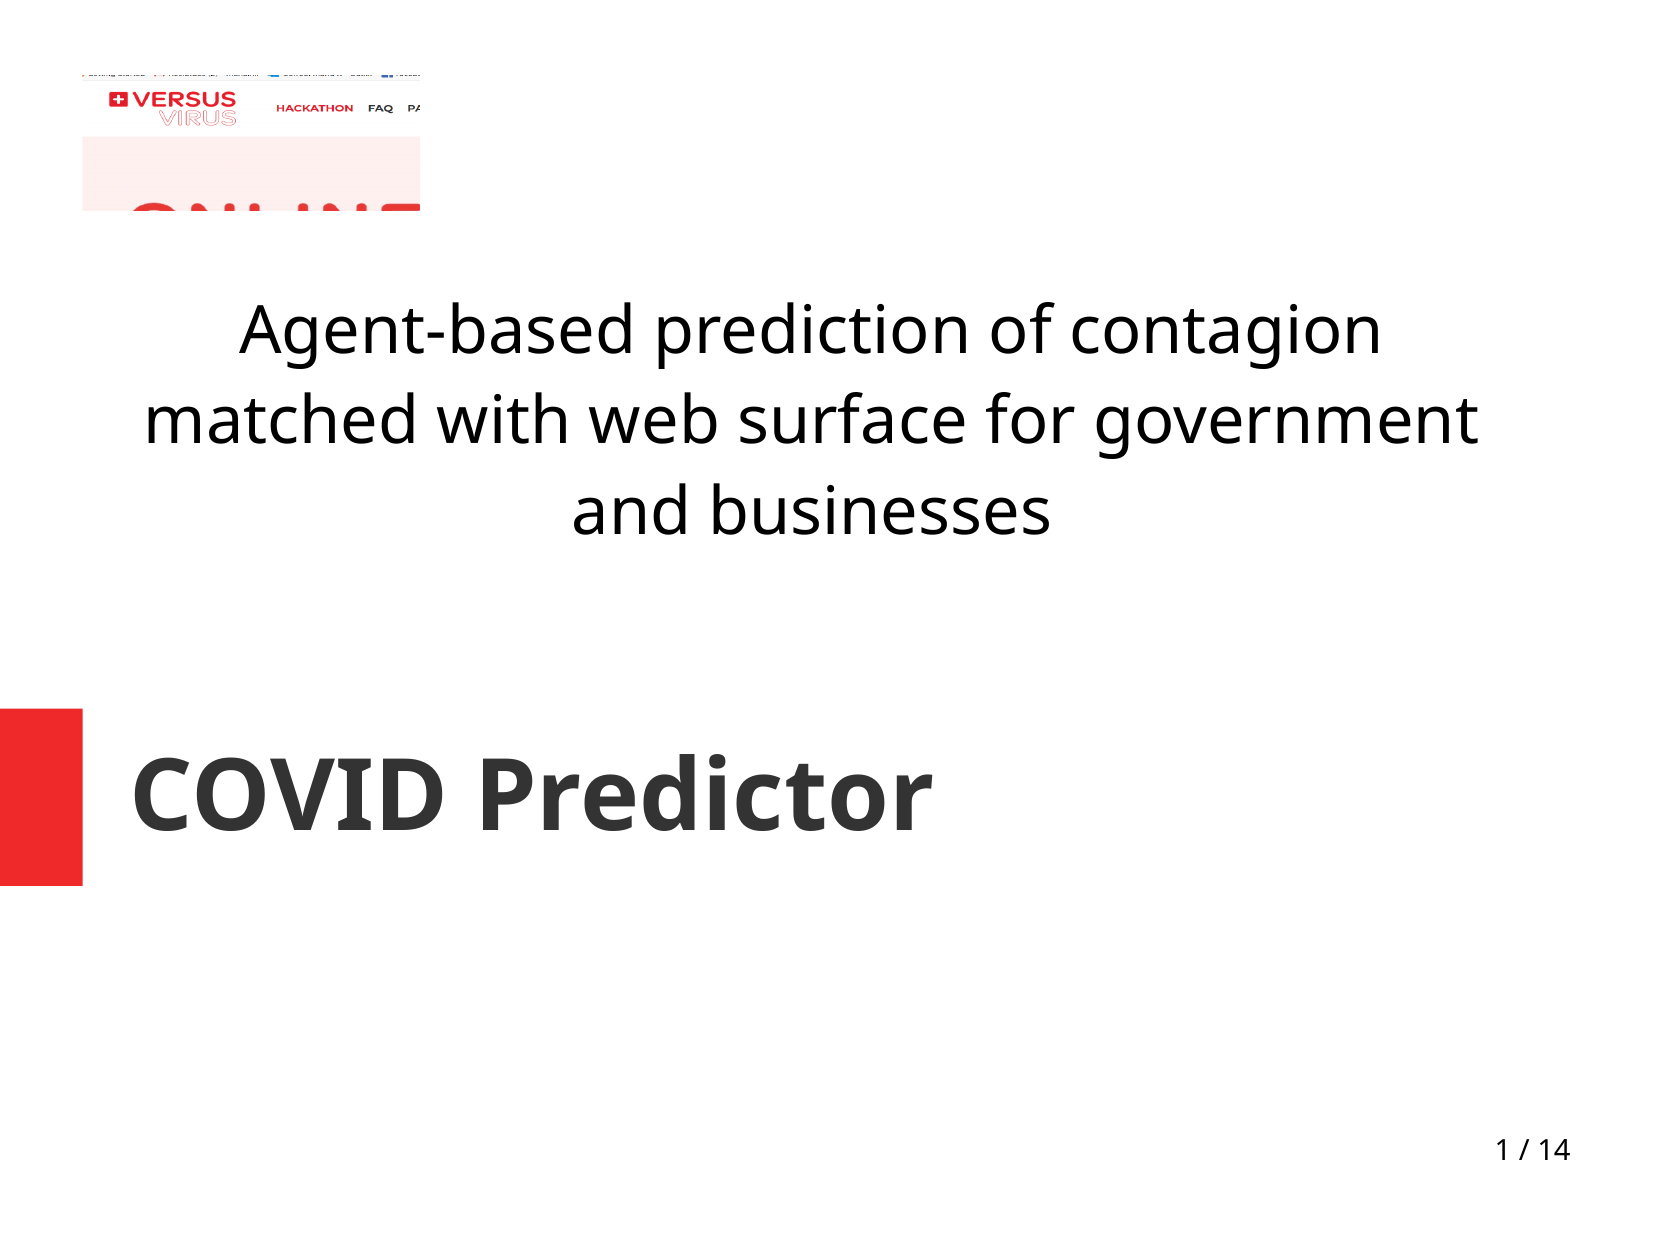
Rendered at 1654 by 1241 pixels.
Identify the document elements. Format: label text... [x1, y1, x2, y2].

title COVID Predictor [129, 655, 1536, 928]
picture [82, 75, 421, 211]
subtitle Agent-based prediction of contagion matched with web surface for government and businesses [109, 281, 1516, 555]
